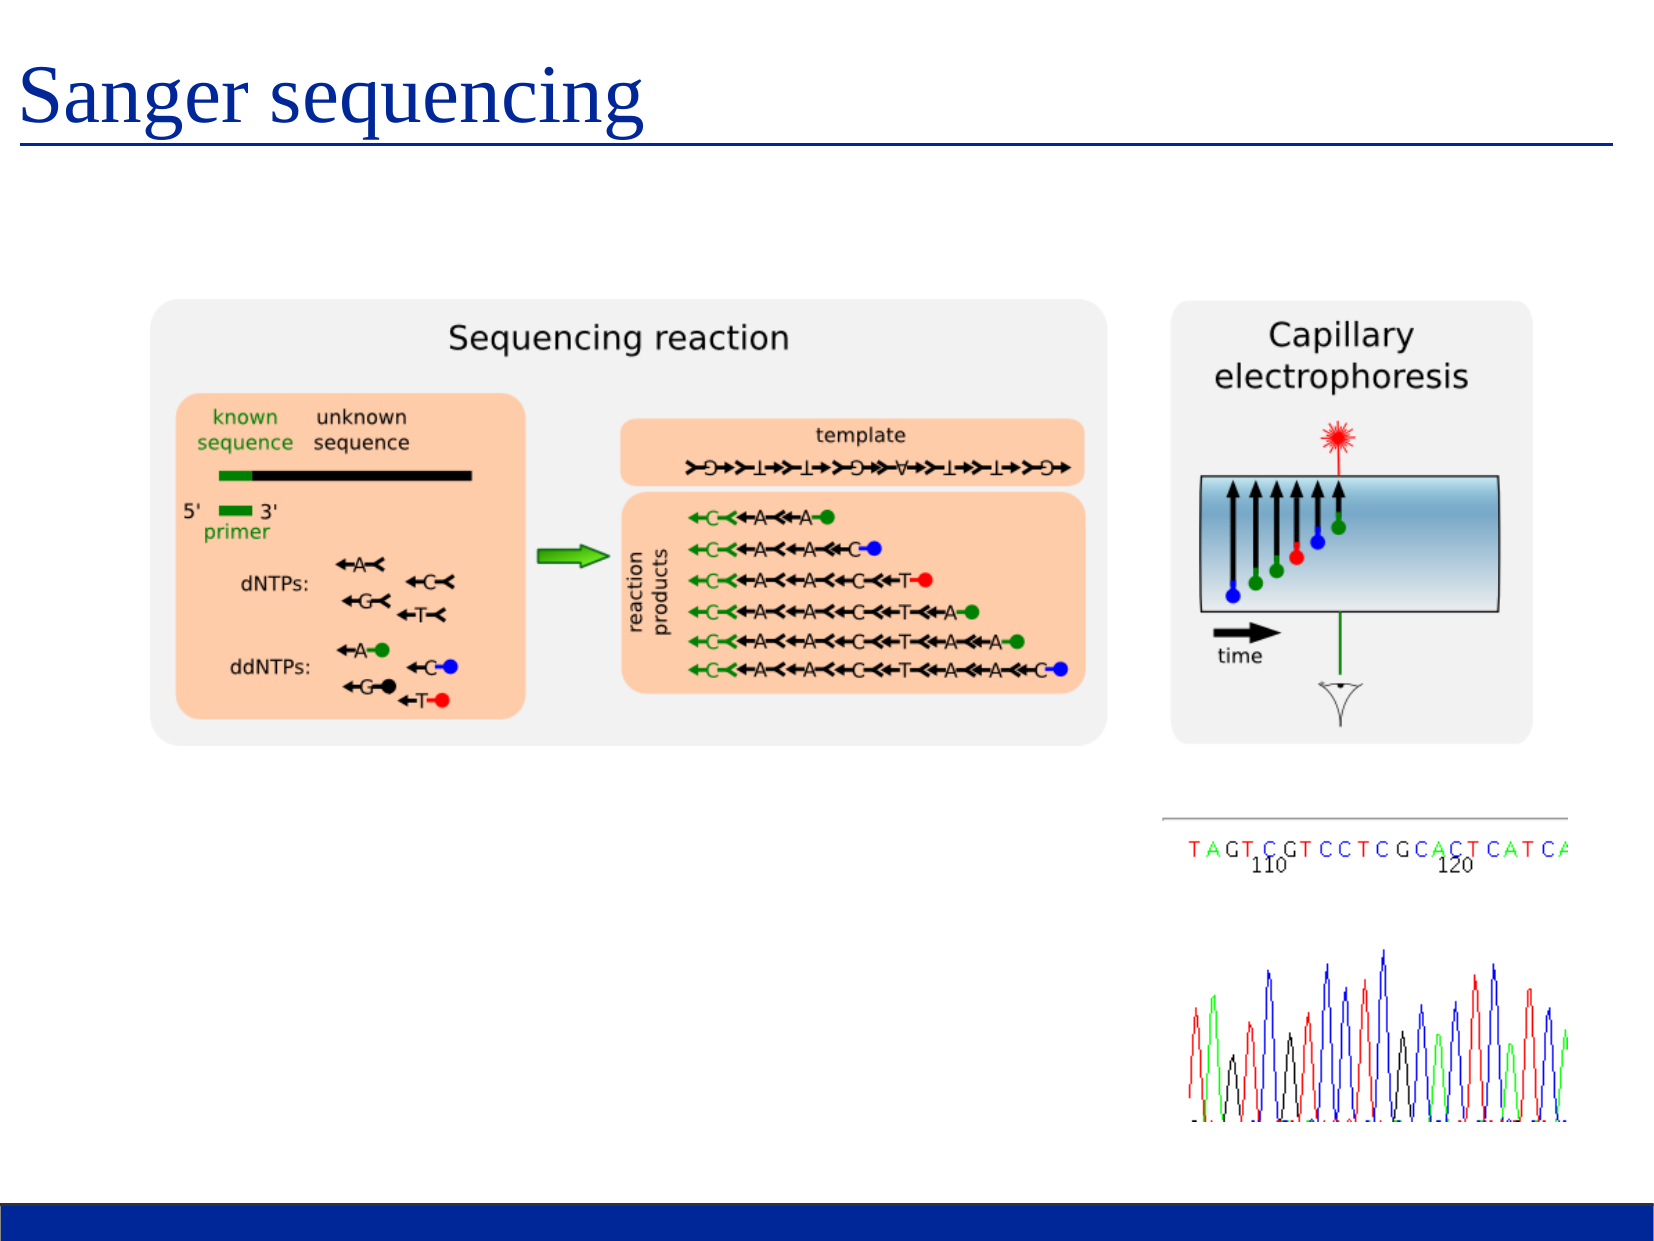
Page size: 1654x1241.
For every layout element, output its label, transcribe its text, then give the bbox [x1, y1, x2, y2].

title Sanger sequencing [17, 0, 1589, 198]
picture [150, 299, 1533, 746]
picture [1161, 807, 1568, 1122]
